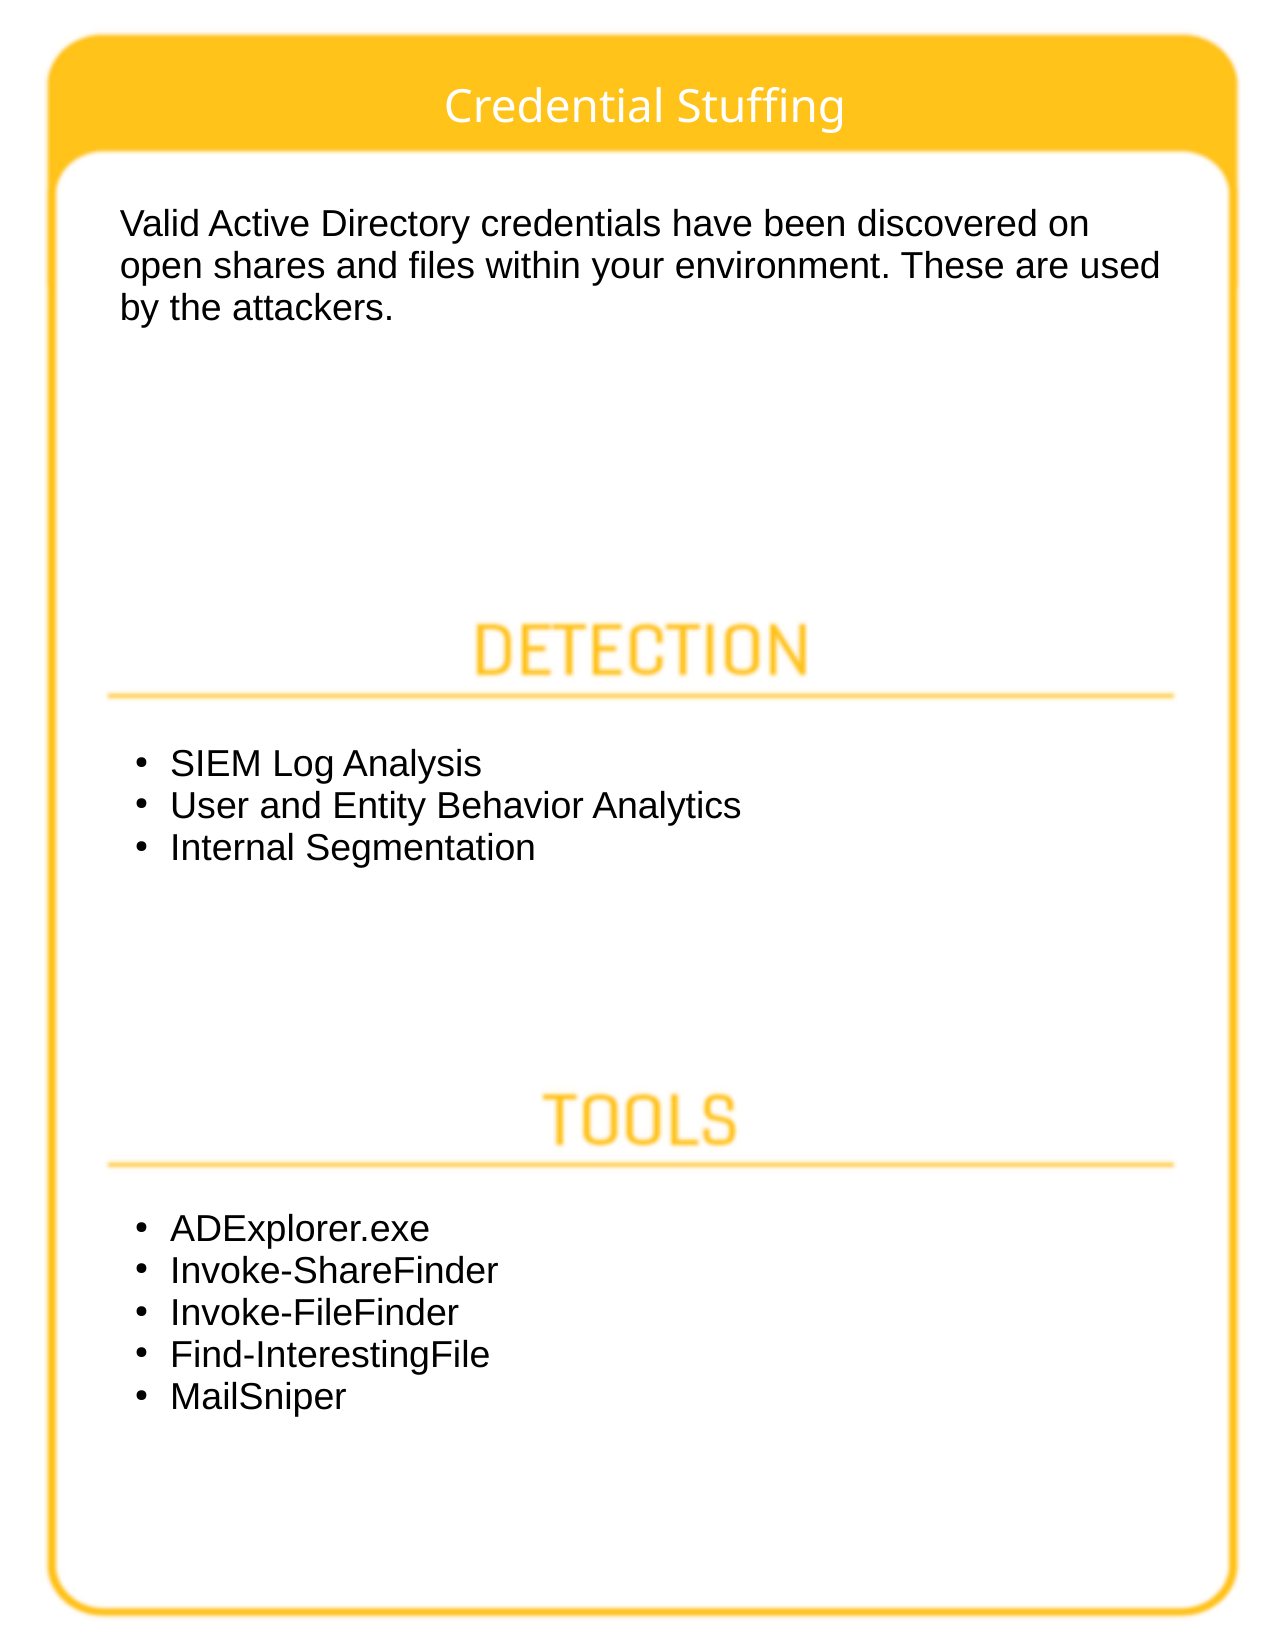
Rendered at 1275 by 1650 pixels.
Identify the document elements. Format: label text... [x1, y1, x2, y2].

text_box ADExplorer.exe Invoke-ShareFinder Invoke-FileFinder Find-InterestingFile MailSniper [119, 1199, 1170, 1425]
text_box Valid Active Directory credentials have been discovered on open shares and files within your environment. These are used by the attackers. [104, 194, 1185, 336]
text_box Credential Stuffing [89, 54, 1200, 156]
picture [0, 0, 1275, 1650]
text_box SIEM Log Analysis User and Entity Behavior Analytics Internal Segmentation [119, 734, 1155, 876]
